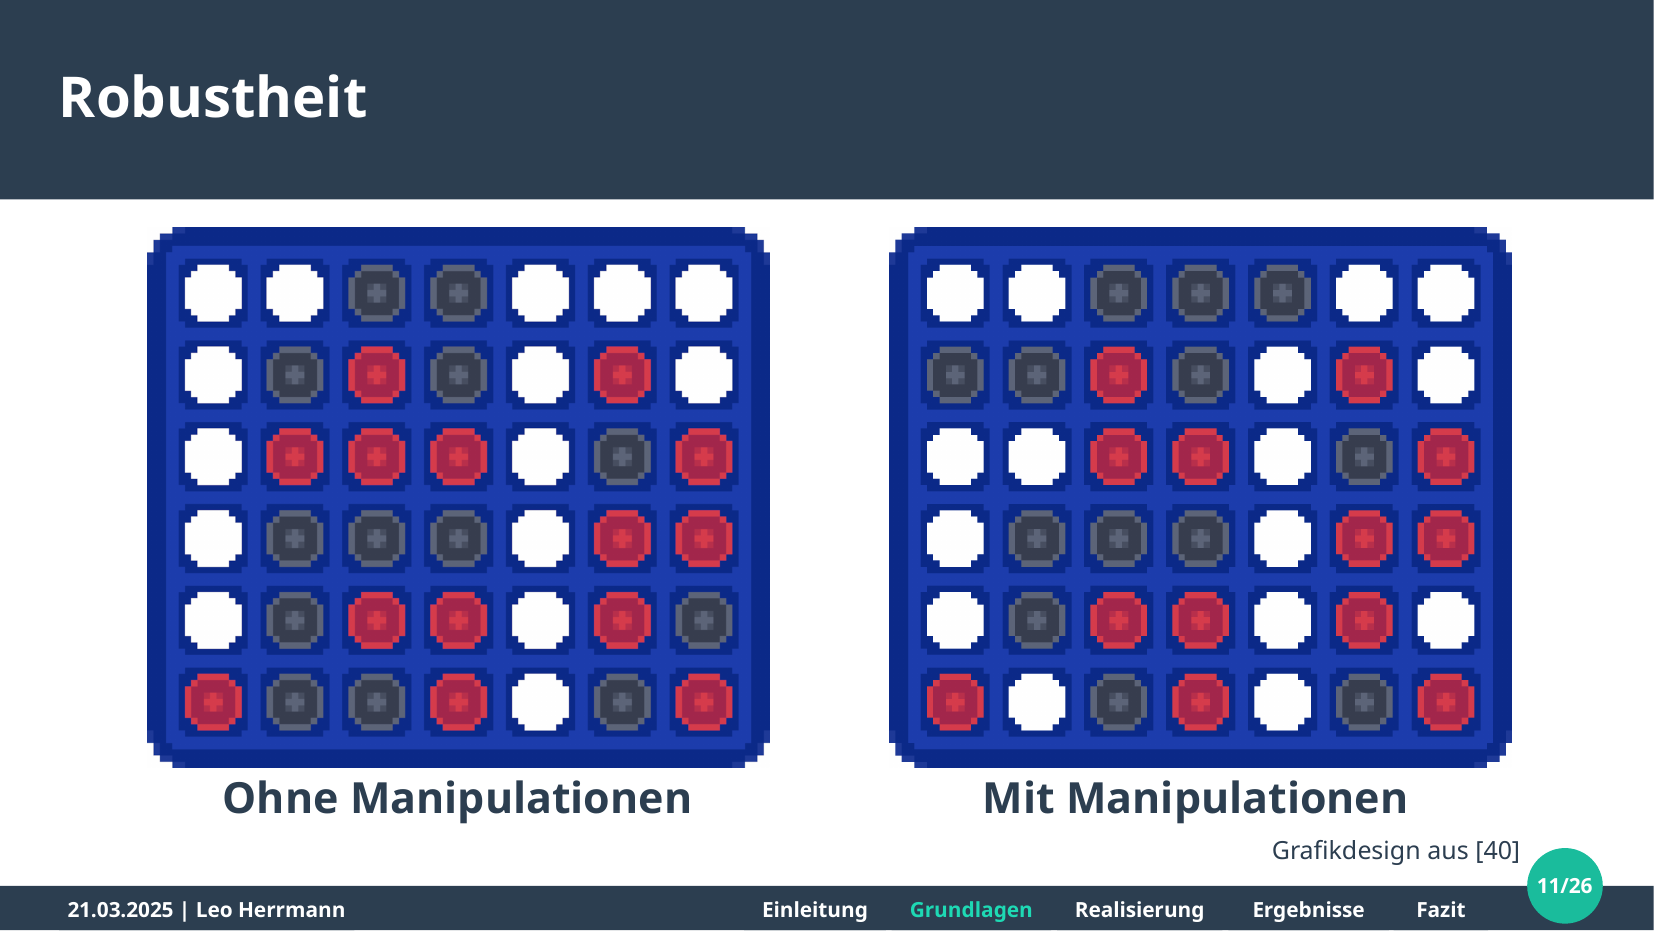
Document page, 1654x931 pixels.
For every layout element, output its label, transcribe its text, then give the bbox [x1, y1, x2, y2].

list Ohne Manipulationen [147, 767, 768, 827]
text_box Fazit [1393, 888, 1489, 931]
text_box Einleitung [744, 888, 886, 931]
text_box Grundlagen [891, 888, 1052, 931]
text_box Ergebnisse [1228, 888, 1389, 931]
picture [889, 227, 1512, 768]
title Robustheit [59, 37, 1595, 156]
list Mit Manipulationen [885, 767, 1506, 827]
text_box Grafikdesign aus [40] [1257, 825, 1536, 874]
picture [147, 227, 770, 768]
text_box Realisierung [1057, 888, 1223, 931]
